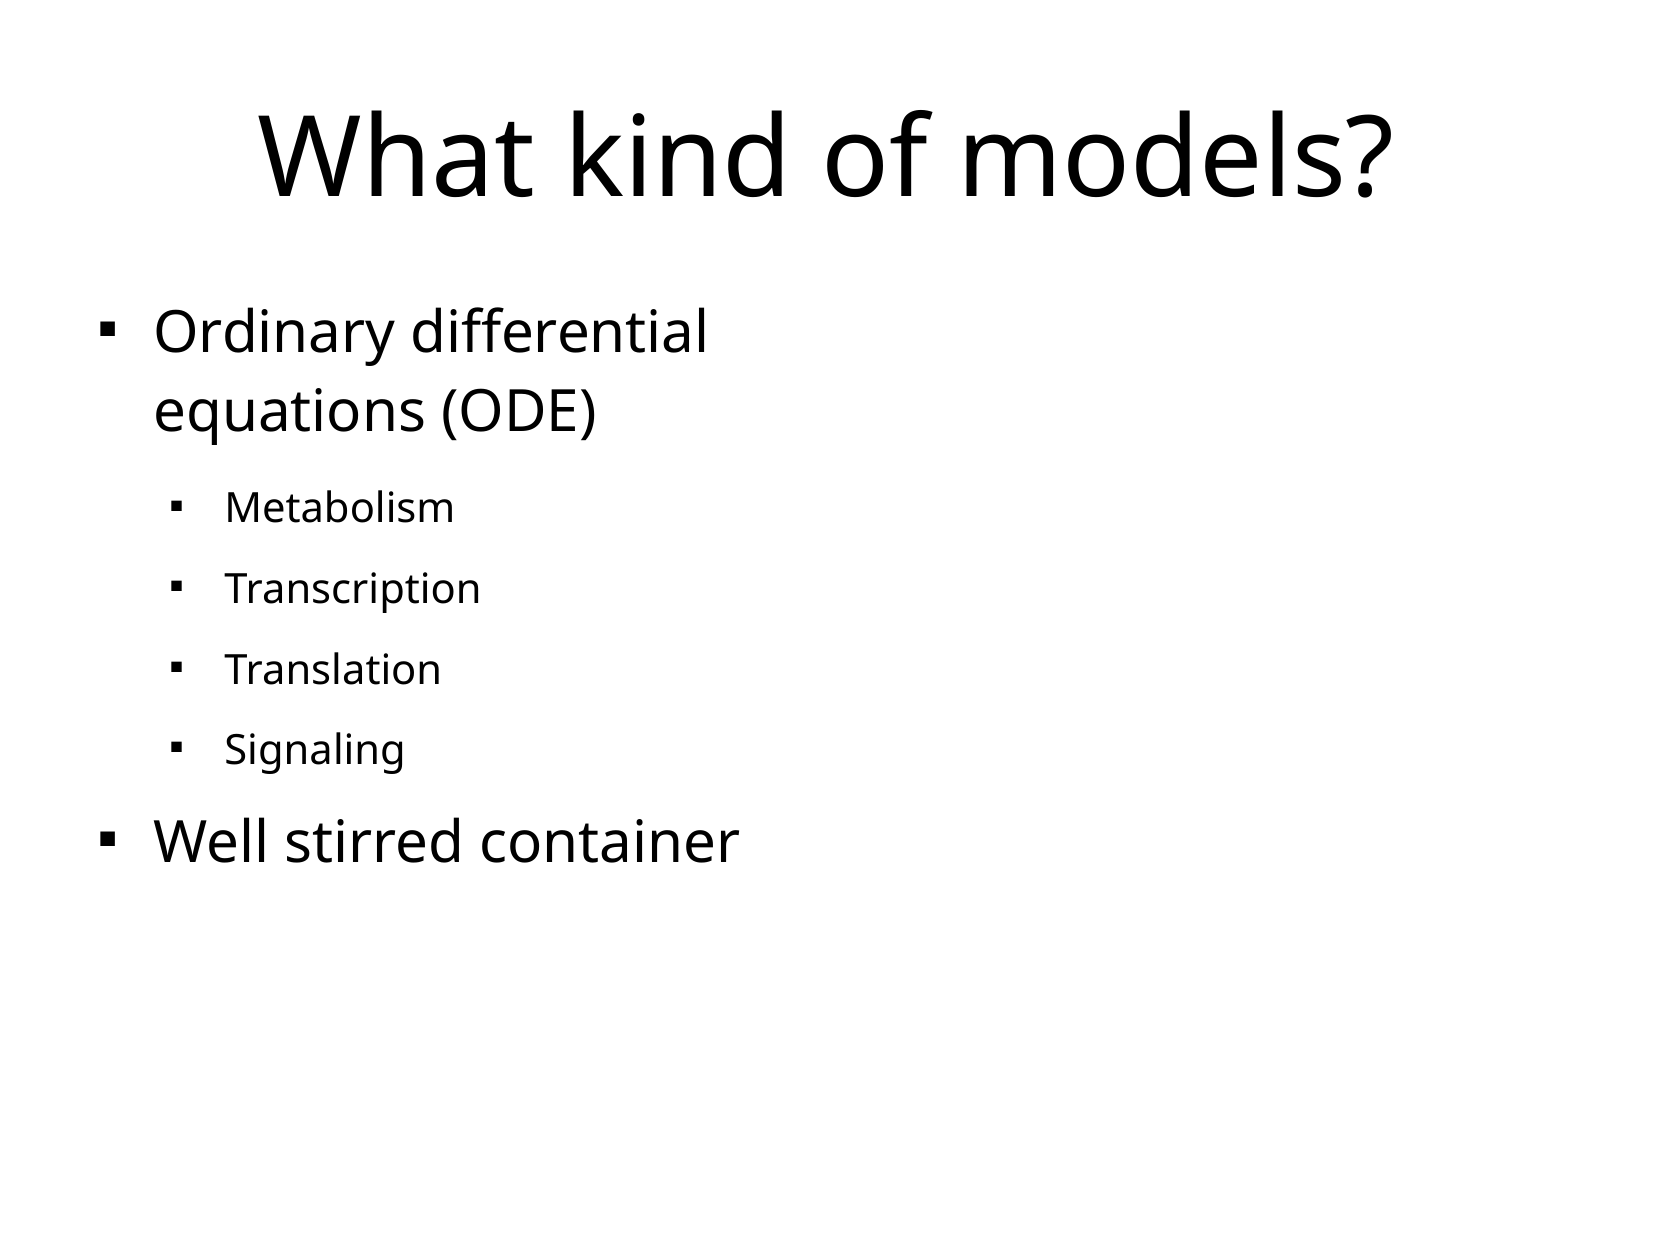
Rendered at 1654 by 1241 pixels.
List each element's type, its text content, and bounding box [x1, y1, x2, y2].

list Ordinary differential equations (ODE) Metabolism Transcription Translation Signaling Well stirred container [82, 290, 819, 1010]
title What kind of models? [82, 49, 1571, 257]
